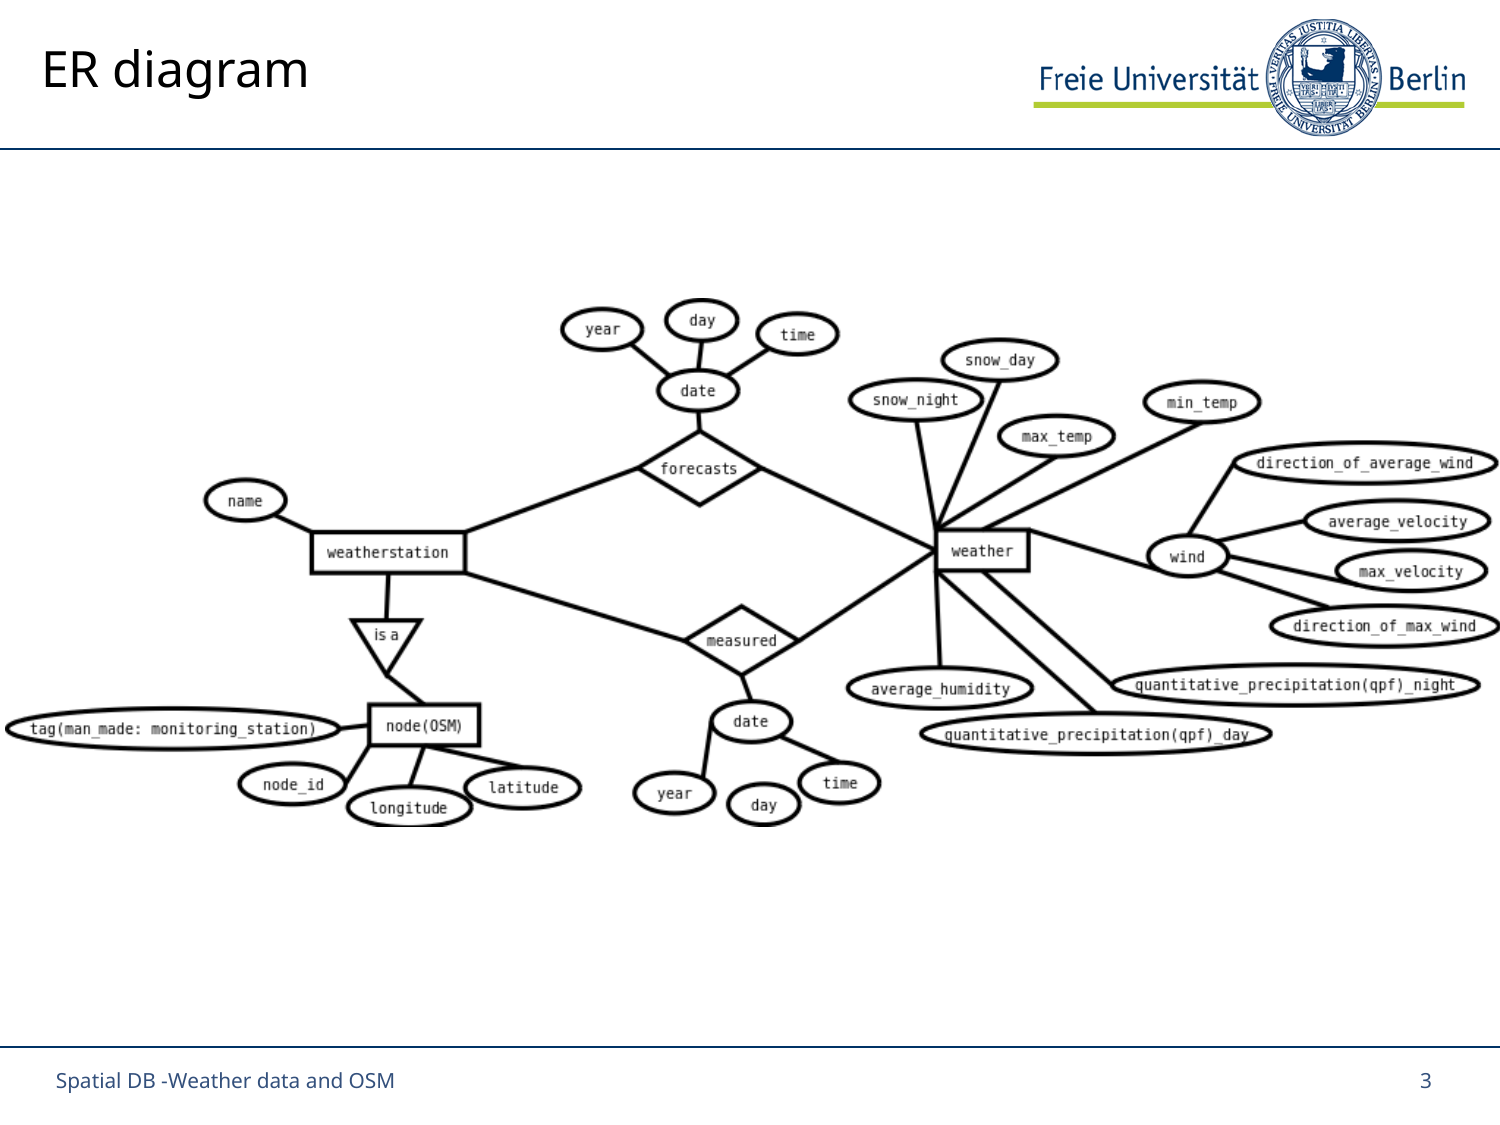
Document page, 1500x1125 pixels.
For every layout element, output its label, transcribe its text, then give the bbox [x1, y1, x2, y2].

picture [5, 298, 1500, 827]
title ER diagram [41, 0, 1016, 138]
picture [1033, 19, 1470, 137]
